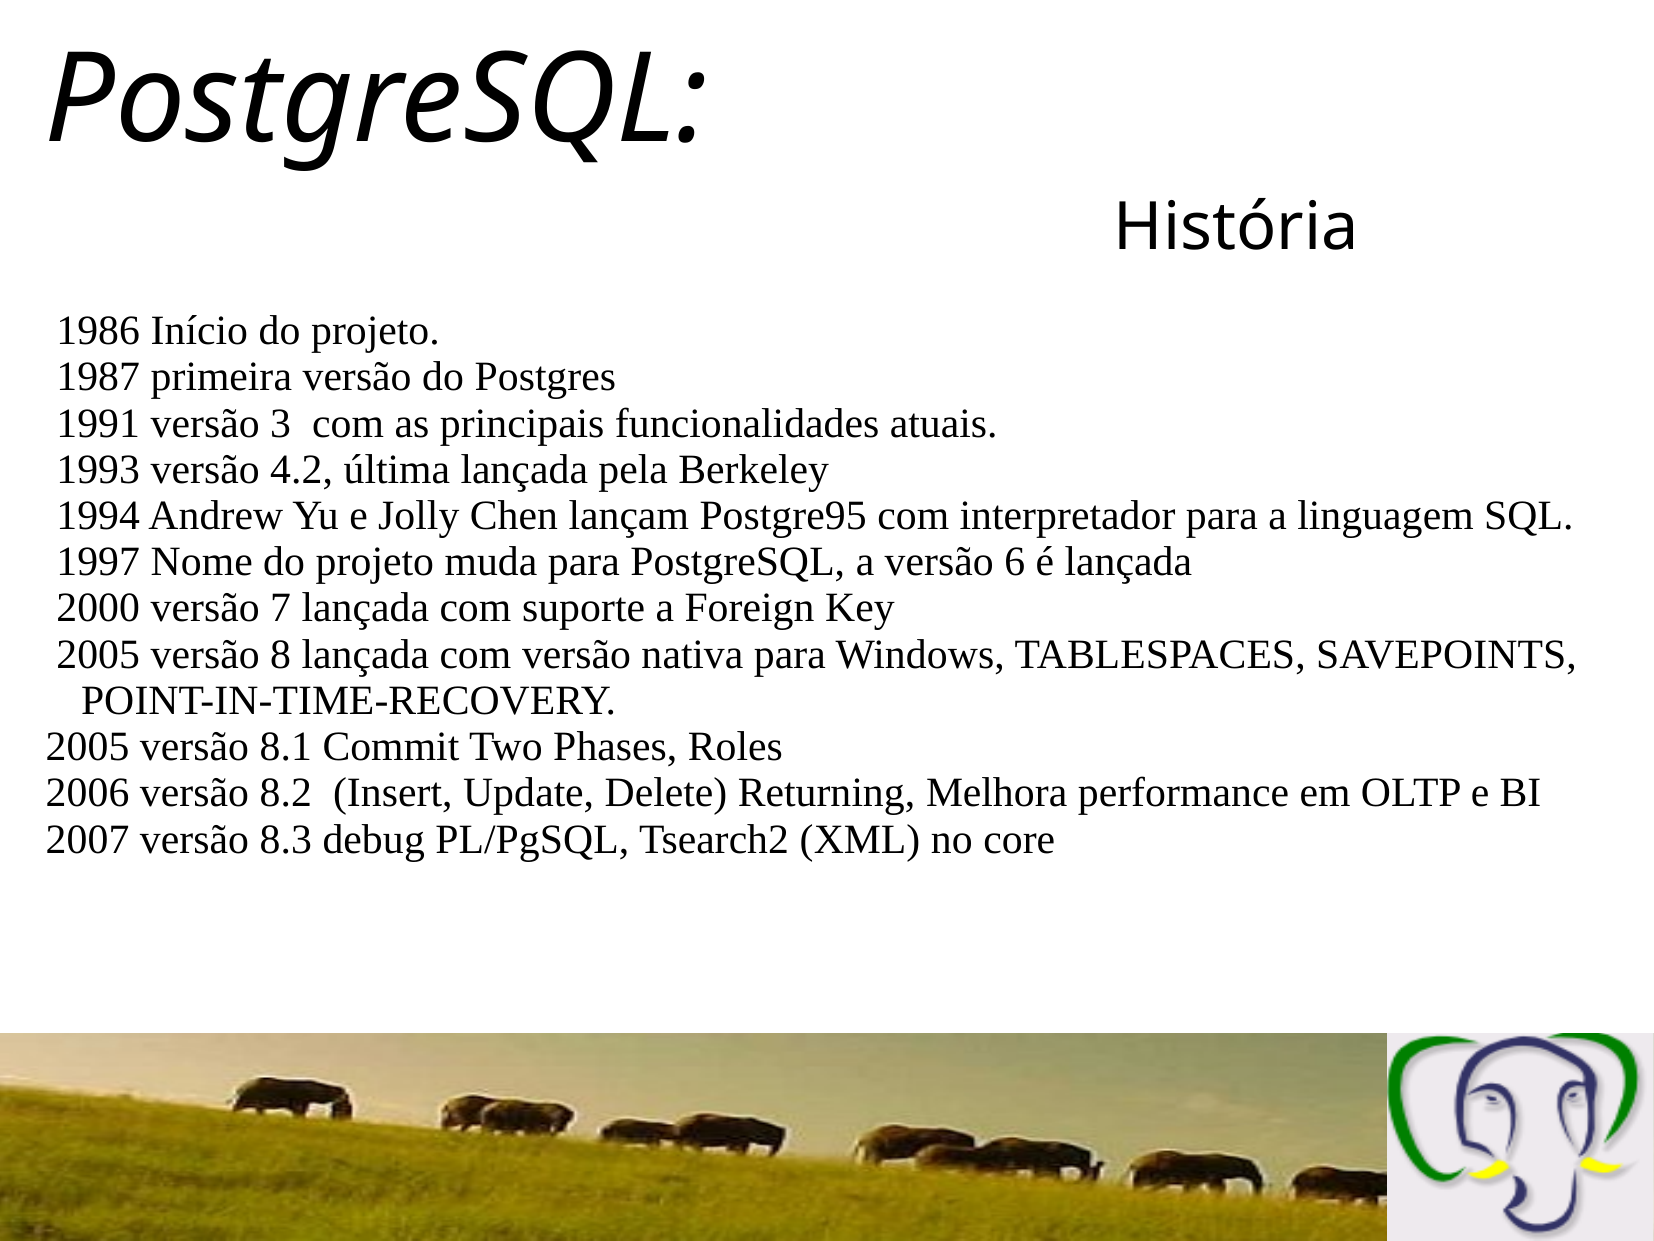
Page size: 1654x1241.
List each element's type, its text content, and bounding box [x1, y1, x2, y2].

picture [0, 1033, 1654, 1241]
text_box 1986 Início do projeto. 1987 primeira versão do Postgres 1991 versão 3 com as principais funcionalidades atuais. 1993 versão 4.2, última lançada pela Berkeley 1994 Andrew Yu e Jolly Chen lançam Postgre95 com interpretador para a linguagem SQL. 1997 Nome do projeto muda para PostgreSQL, a versão 6 é lançada 2000 versão 7 lançada com suporte a Foreign Key 2005 versão 8 lançada com versão nativa para Windows, TABLESPACES, SAVEPOINTS, POINT-IN-TIME-RECOVERY. 2005 versão 8.1 Commit Two Phases, Roles 2006 versão 8.2 (Insert, Update, Delete) Returning, Melhora performance em OLTP e BI 2007 versão 8.3 debug PL/PgSQL, Tsearch2 (XML) no core [0, 299, 1654, 951]
text_box PostgreSQL: História [29, 0, 1654, 266]
